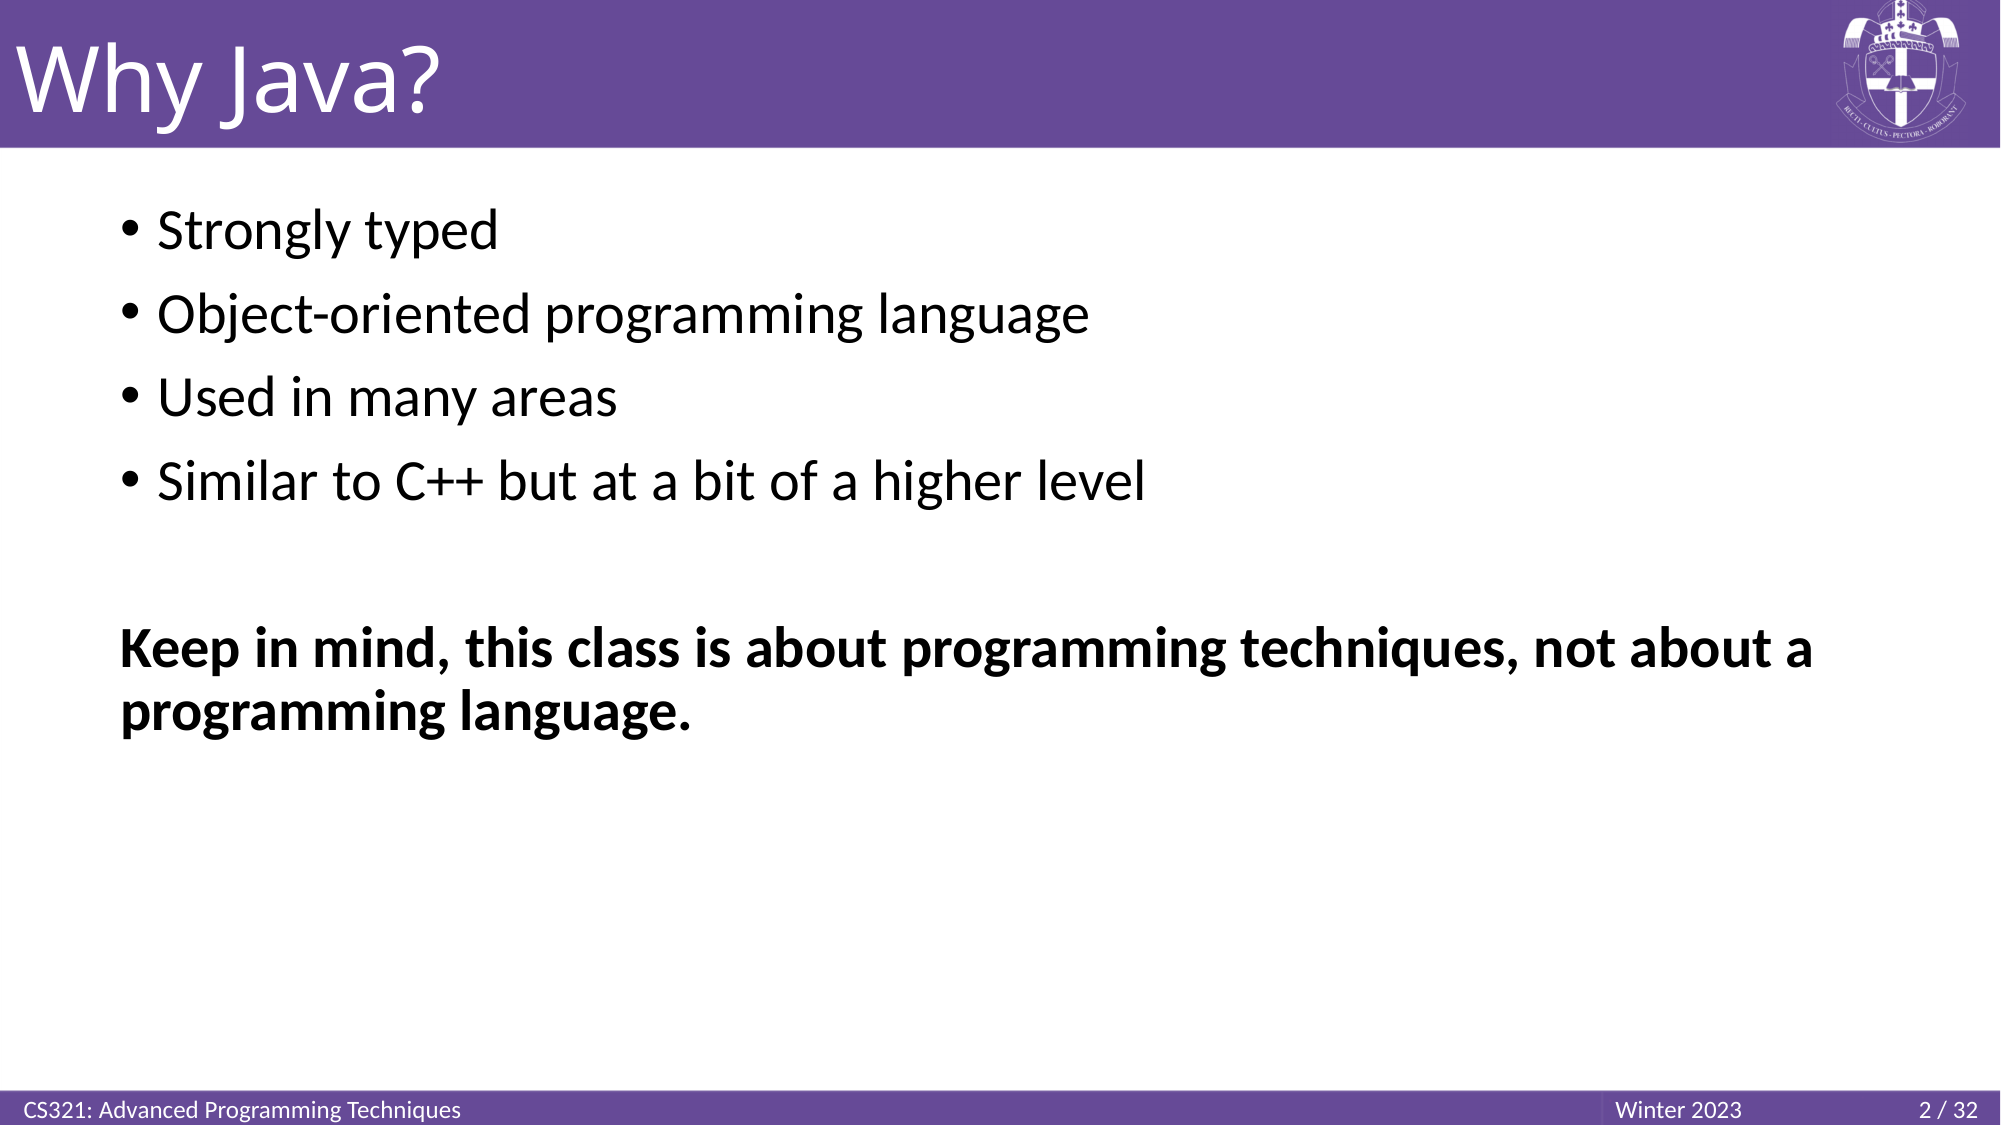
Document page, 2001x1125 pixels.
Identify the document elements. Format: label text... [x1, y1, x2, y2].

list Strongly typed Object-oriented programming language Used in many areas Similar to C++ but at a bit of a higher level Keep in mind, this class is about programming techniques, not about a programming language. [105, 191, 1831, 906]
title Why Java? [0, 0, 1725, 192]
slide_number Winter 2023 [1600, 1078, 1862, 1125]
slide_number <number> / 32 [1862, 1078, 1994, 1125]
picture [0, 0, 2001, 1125]
